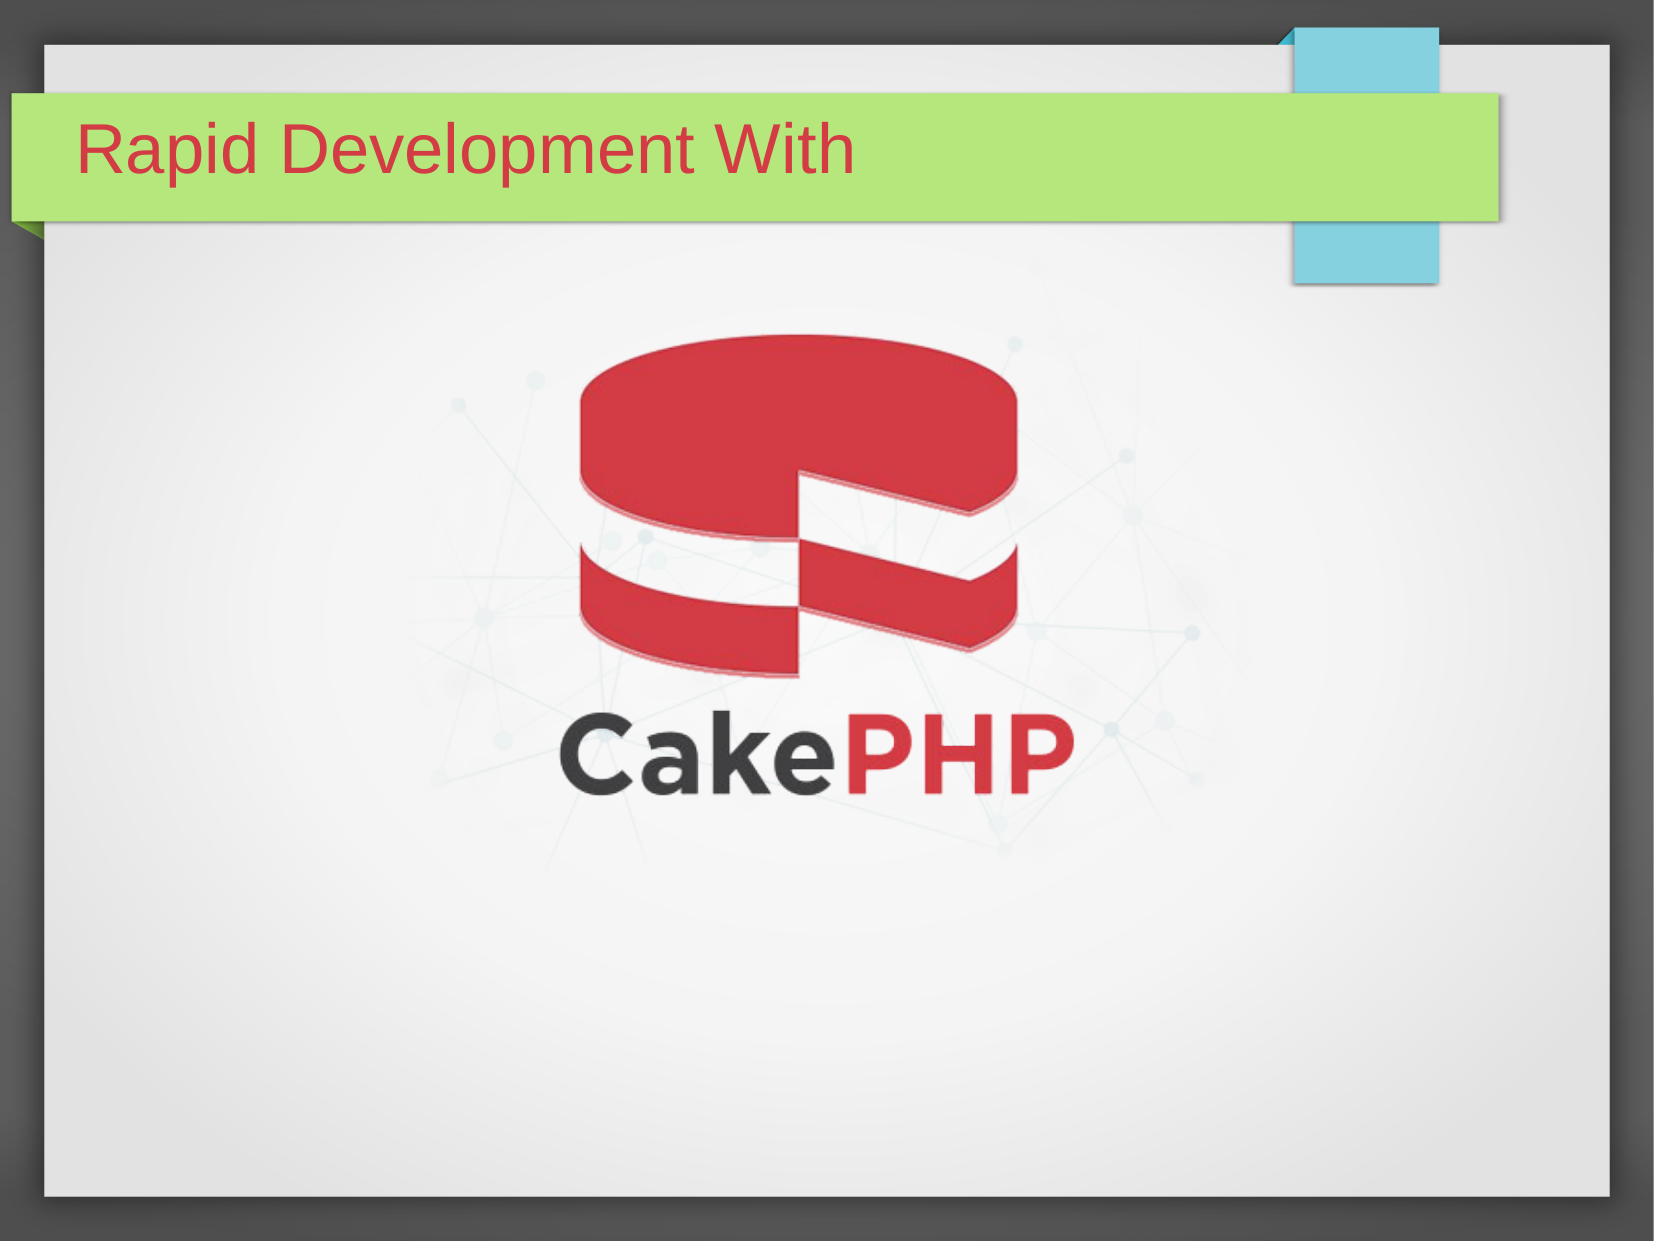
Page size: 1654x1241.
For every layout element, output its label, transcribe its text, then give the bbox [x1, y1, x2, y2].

picture [0, 0, 1654, 1241]
title Rapid Development With [75, 45, 1066, 253]
